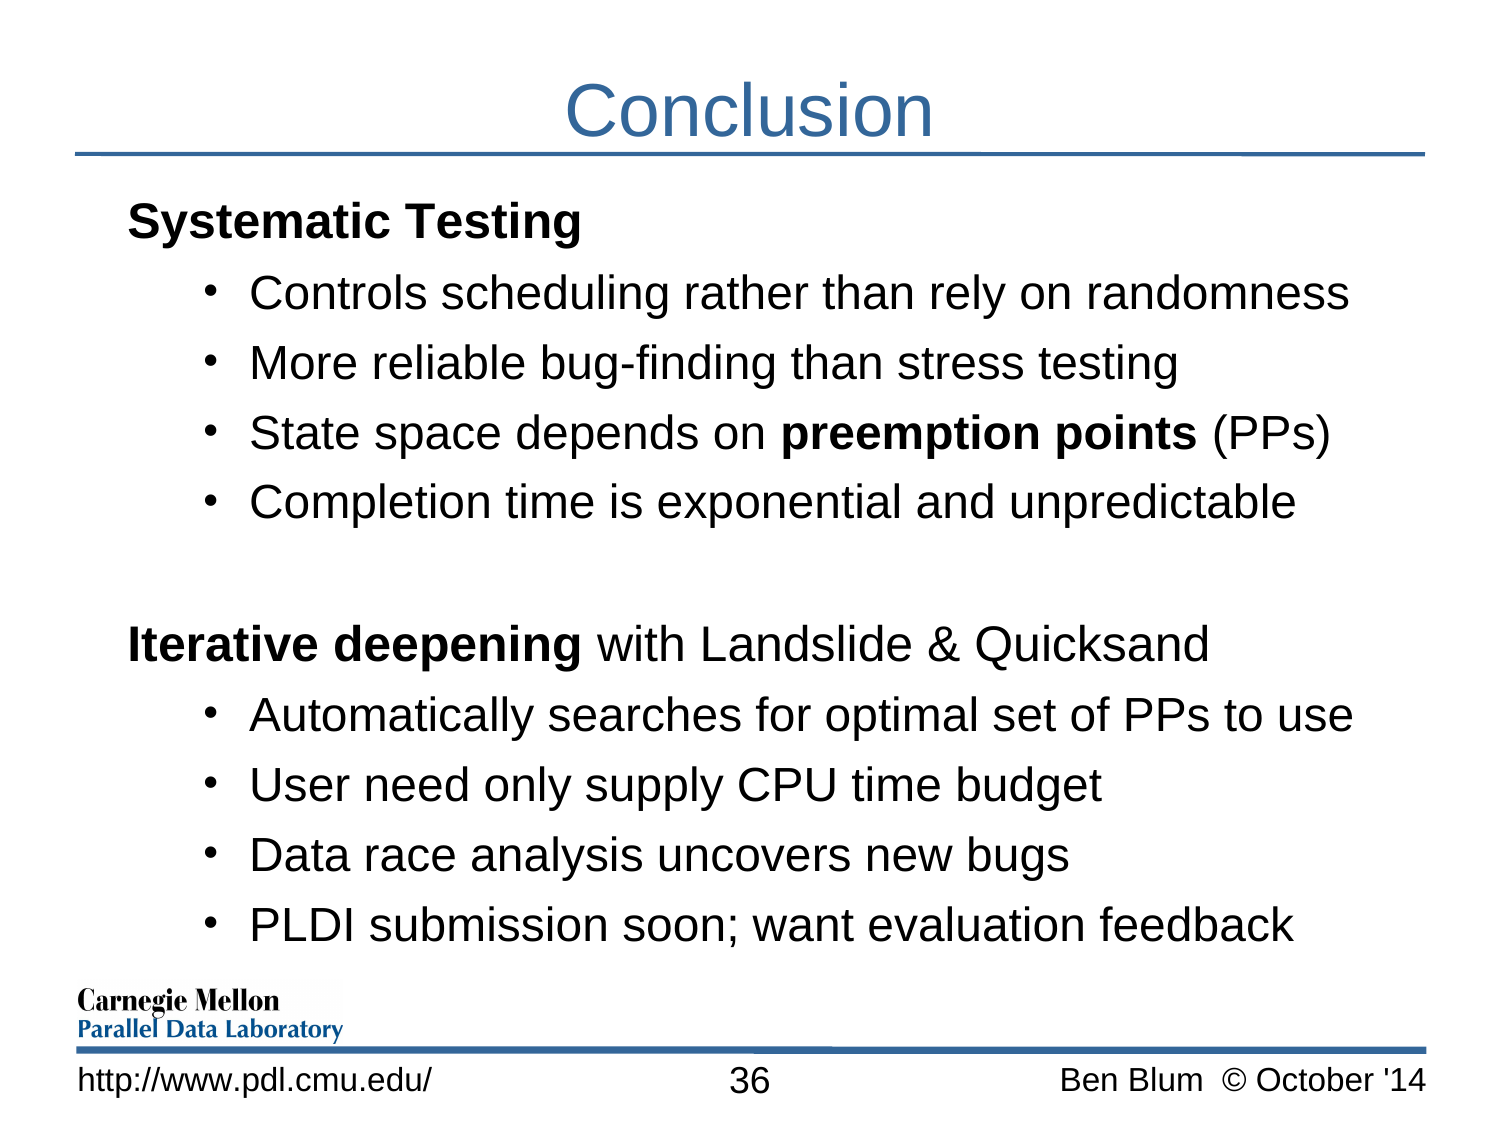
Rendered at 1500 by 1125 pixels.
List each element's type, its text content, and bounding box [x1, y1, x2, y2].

title Conclusion [112, 49, 1388, 163]
picture [77, 979, 343, 1044]
list Systematic Testing Controls scheduling rather than rely on randomness More reliable bug-finding than stress testing State space depends on preemption points (PPs) Completion time is exponential and unpredictable Iterative deepening with Landslide & Quicksand Automatically searches for optimal set of PPs to use User need only supply CPU time budget Data race analysis uncovers new bugs PLDI submission soon; want evaluation feedback [112, 181, 1426, 961]
